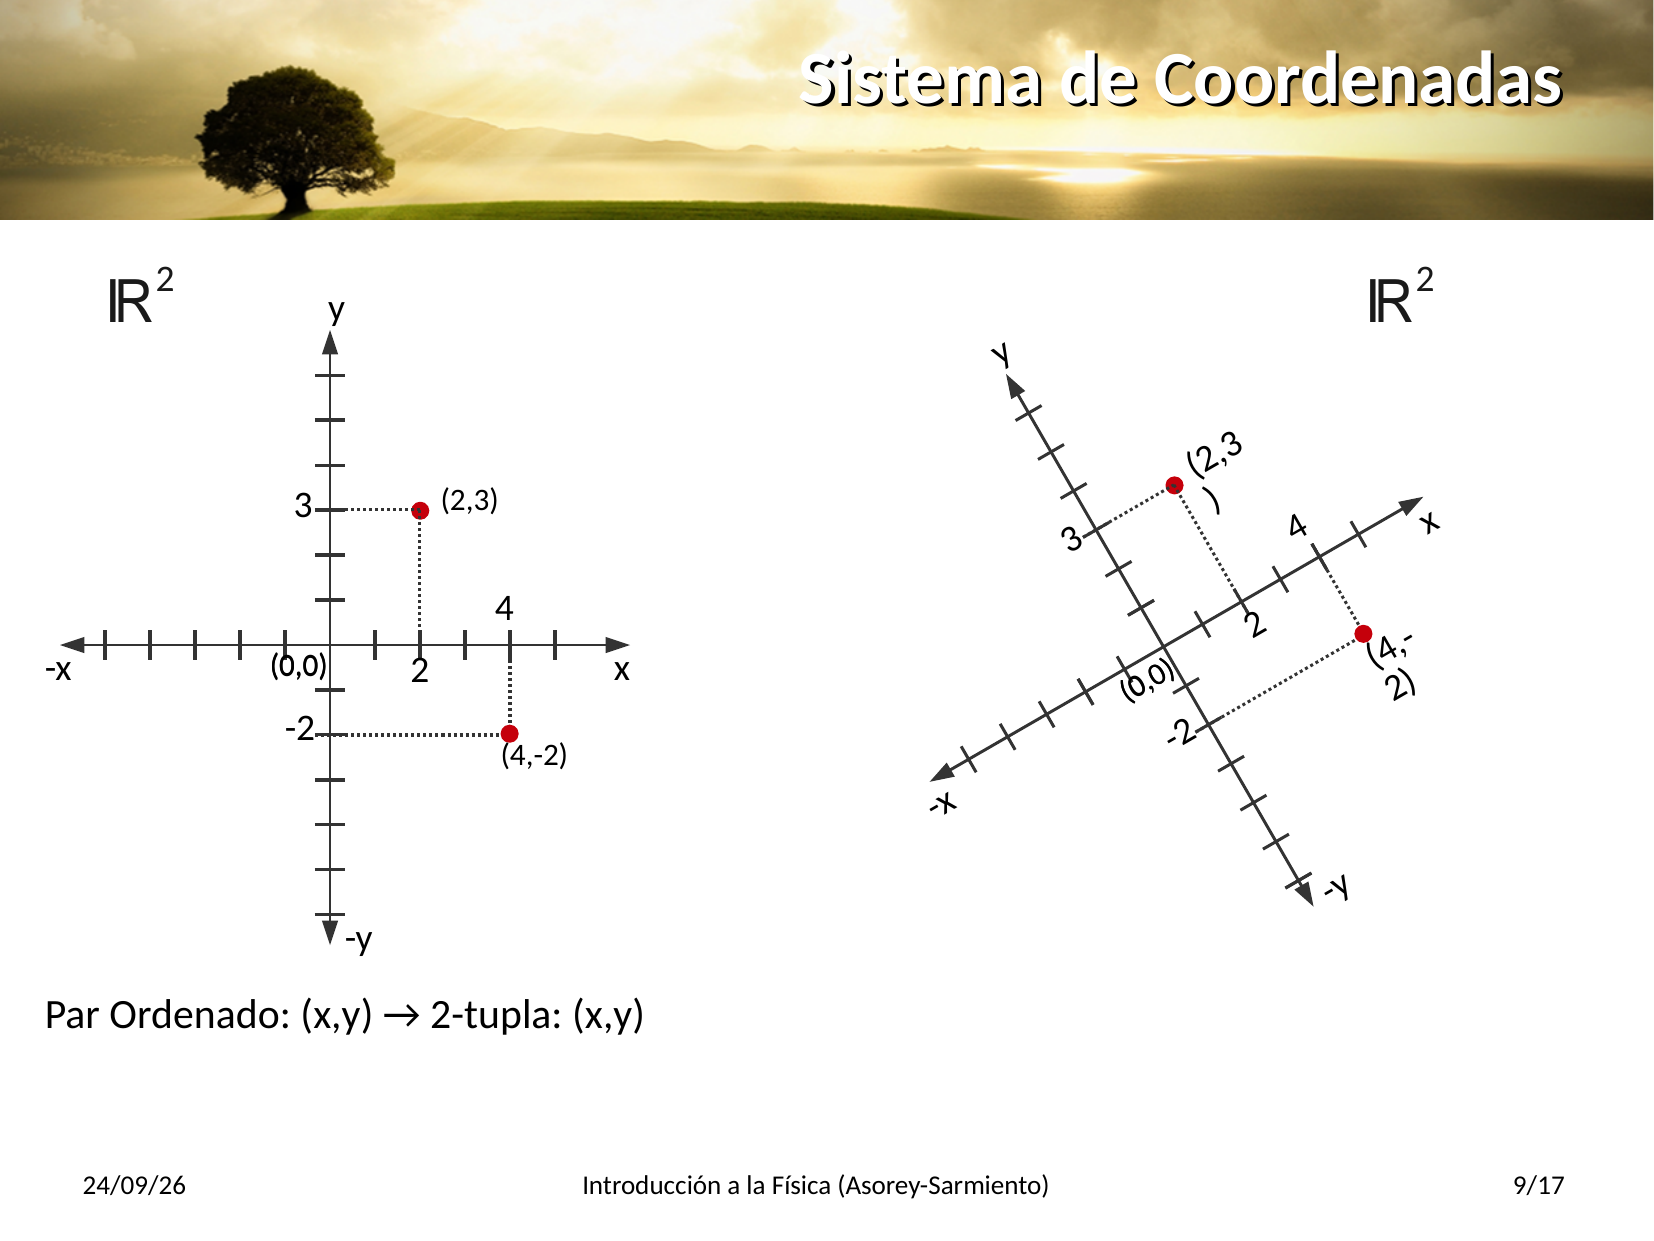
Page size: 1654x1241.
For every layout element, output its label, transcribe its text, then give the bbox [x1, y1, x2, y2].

title Sistema de Coordenadas [75, 19, 1564, 151]
text_box -y [330, 915, 389, 976]
text_box [502, 726, 518, 735]
text_box Par Ordenado: (x,y) → 2-tupla: (x,y) [30, 990, 692, 1056]
text_box 4 [480, 584, 529, 646]
text_box -x [30, 645, 88, 706]
text_box 3 [1038, 507, 1111, 584]
text_box [1166, 477, 1182, 493]
text_box (0,0) [1098, 640, 1202, 731]
text_box 4 [1263, 495, 1336, 572]
picture [0, 0, 1654, 220]
text_box -x [903, 768, 984, 850]
text_box 3 [279, 482, 328, 543]
text_box x [599, 645, 646, 706]
text_box (0,0) [255, 645, 343, 699]
text_box -2 [1141, 698, 1224, 782]
text_box -2 [270, 705, 331, 766]
chart [101, 255, 181, 335]
chart [1361, 255, 1441, 335]
text_box x [1396, 489, 1467, 565]
text_box 2 [395, 647, 445, 708]
text_box (2,3) [1164, 406, 1302, 549]
text_box [412, 503, 425, 519]
text_box (4,-2) [485, 735, 586, 789]
text_box y [313, 284, 361, 346]
text_box (4,-2) [1343, 597, 1483, 739]
text_box -y [1298, 851, 1380, 934]
text_box y [968, 319, 1040, 396]
text_box (2,3) [425, 480, 526, 534]
text_box [1355, 626, 1370, 638]
text_box 2 [1221, 591, 1294, 669]
